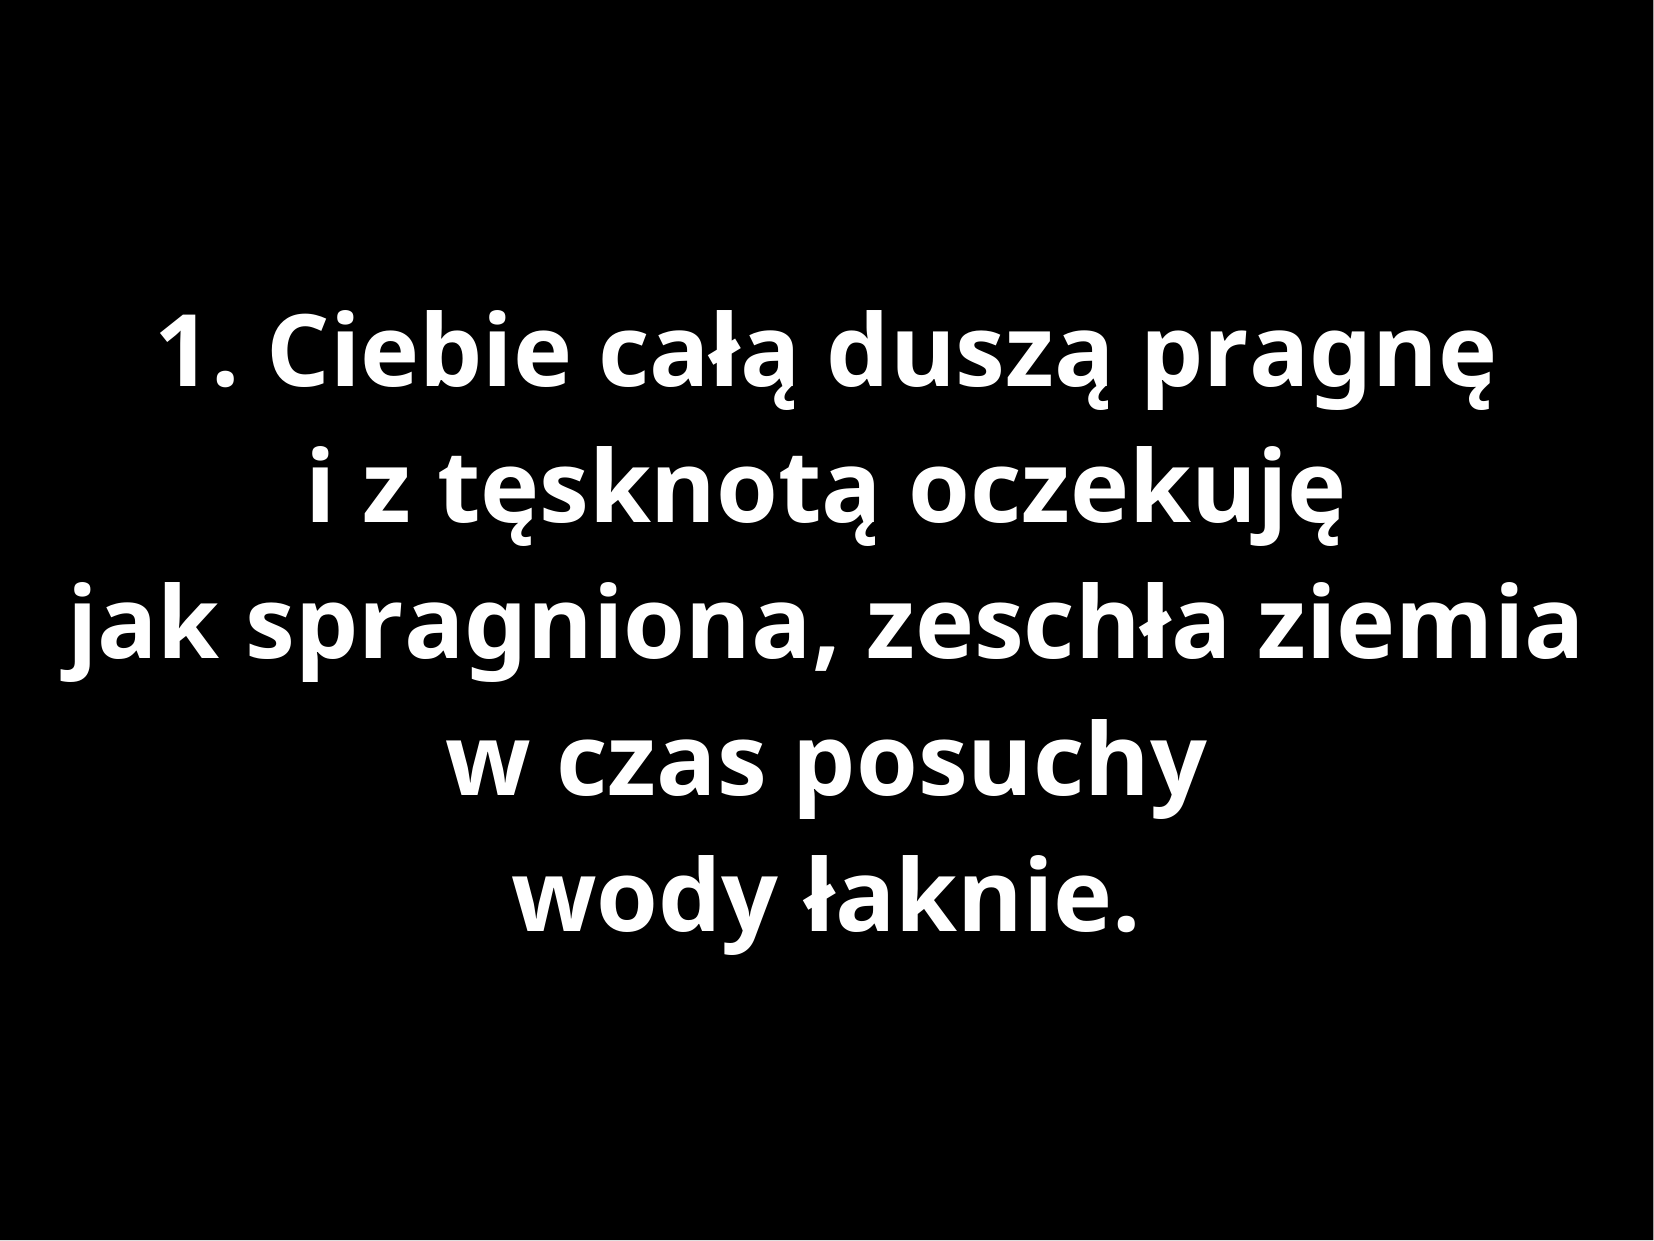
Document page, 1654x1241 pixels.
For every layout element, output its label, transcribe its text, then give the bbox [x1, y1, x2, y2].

title 1. Ciebie całą duszą pragnę i z tęsknotą oczekuję jak spragniona, zeschła ziemia w czas posuchy wody łaknie. [0, 0, 1654, 1241]
